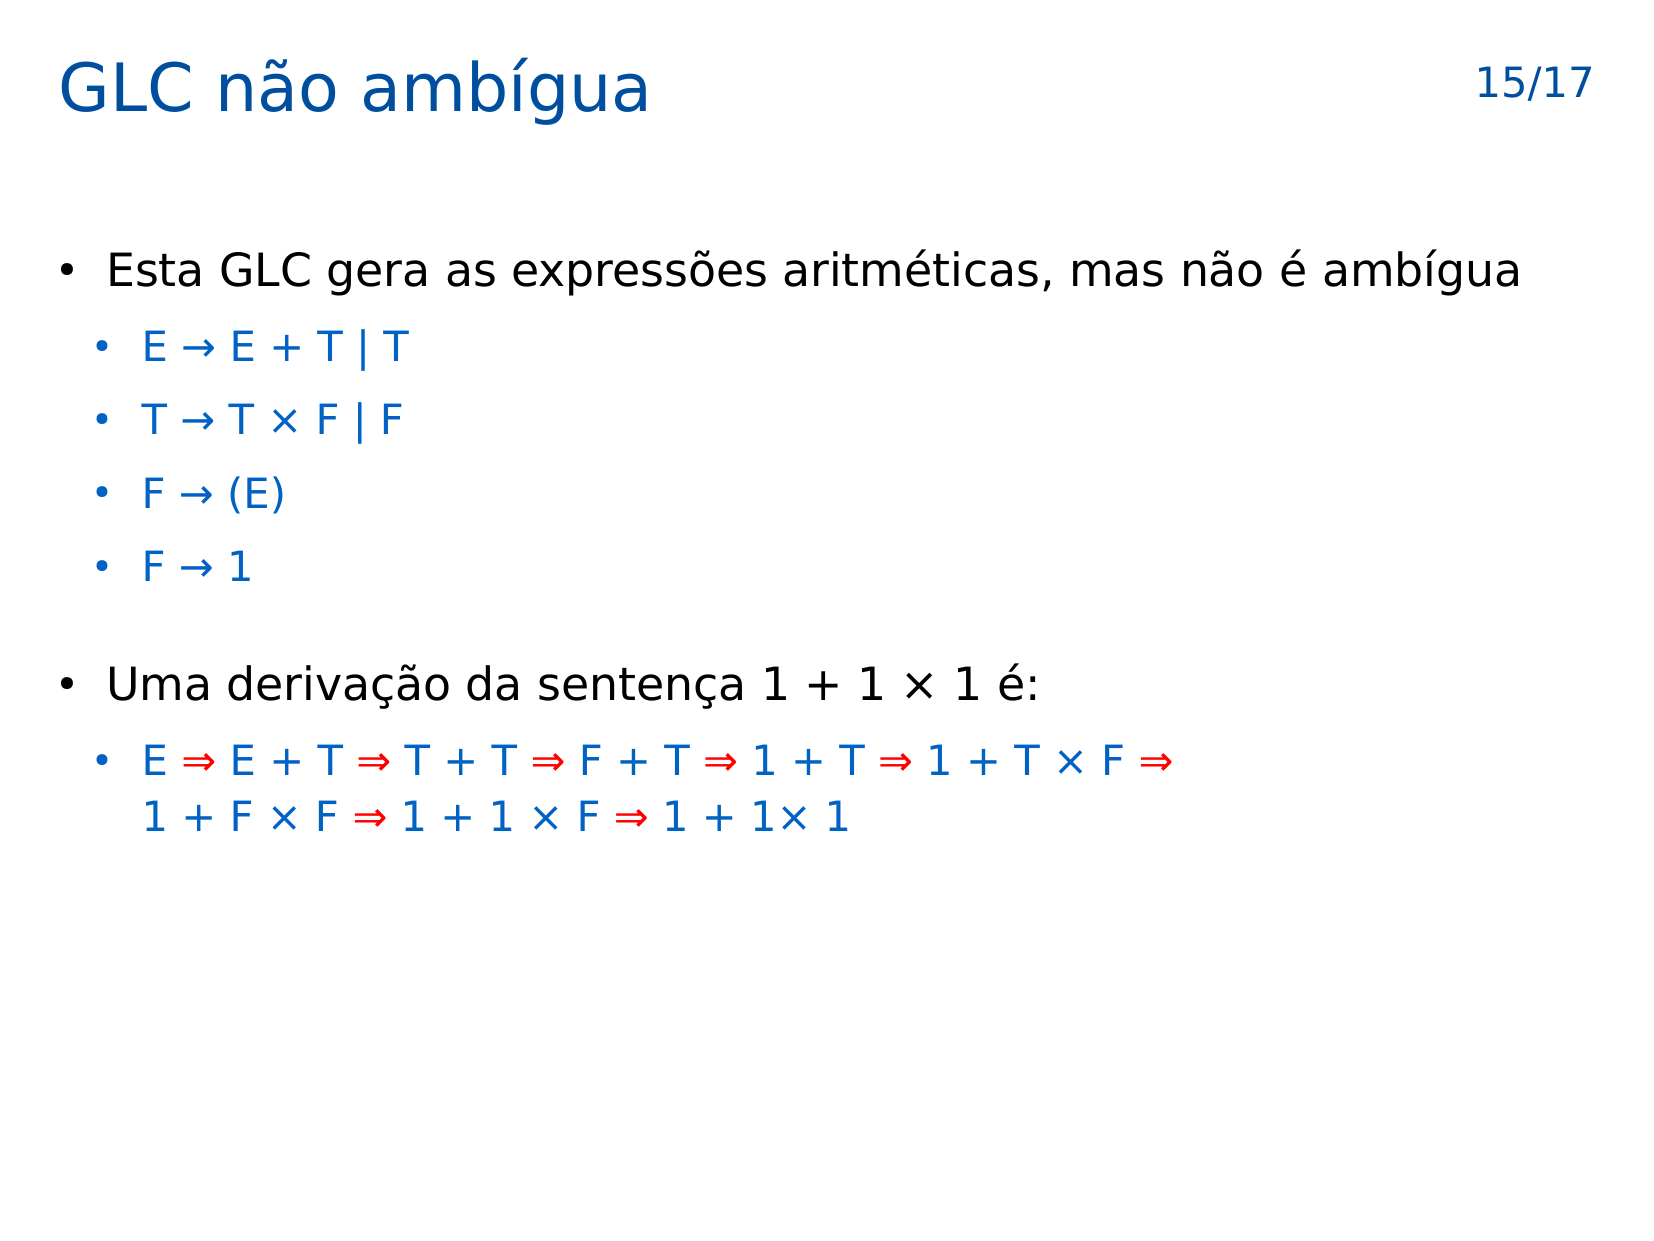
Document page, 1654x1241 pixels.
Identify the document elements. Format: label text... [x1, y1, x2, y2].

title GLC não ambígua [59, 29, 1625, 148]
list Esta GLC gera as expressões aritméticas, mas não é ambígua E → E + T | T T → T × F | F F → (E) F → 1 Uma derivação da sentença 1 + 1 × 1 é: E ⇒ E + T ⇒ T + T ⇒ F + T ⇒ 1 + T ⇒ 1 + T × F ⇒ 1 + F × F ⇒ 1 + 1 × F ⇒ 1 + 1× 1 [59, 236, 1595, 1211]
